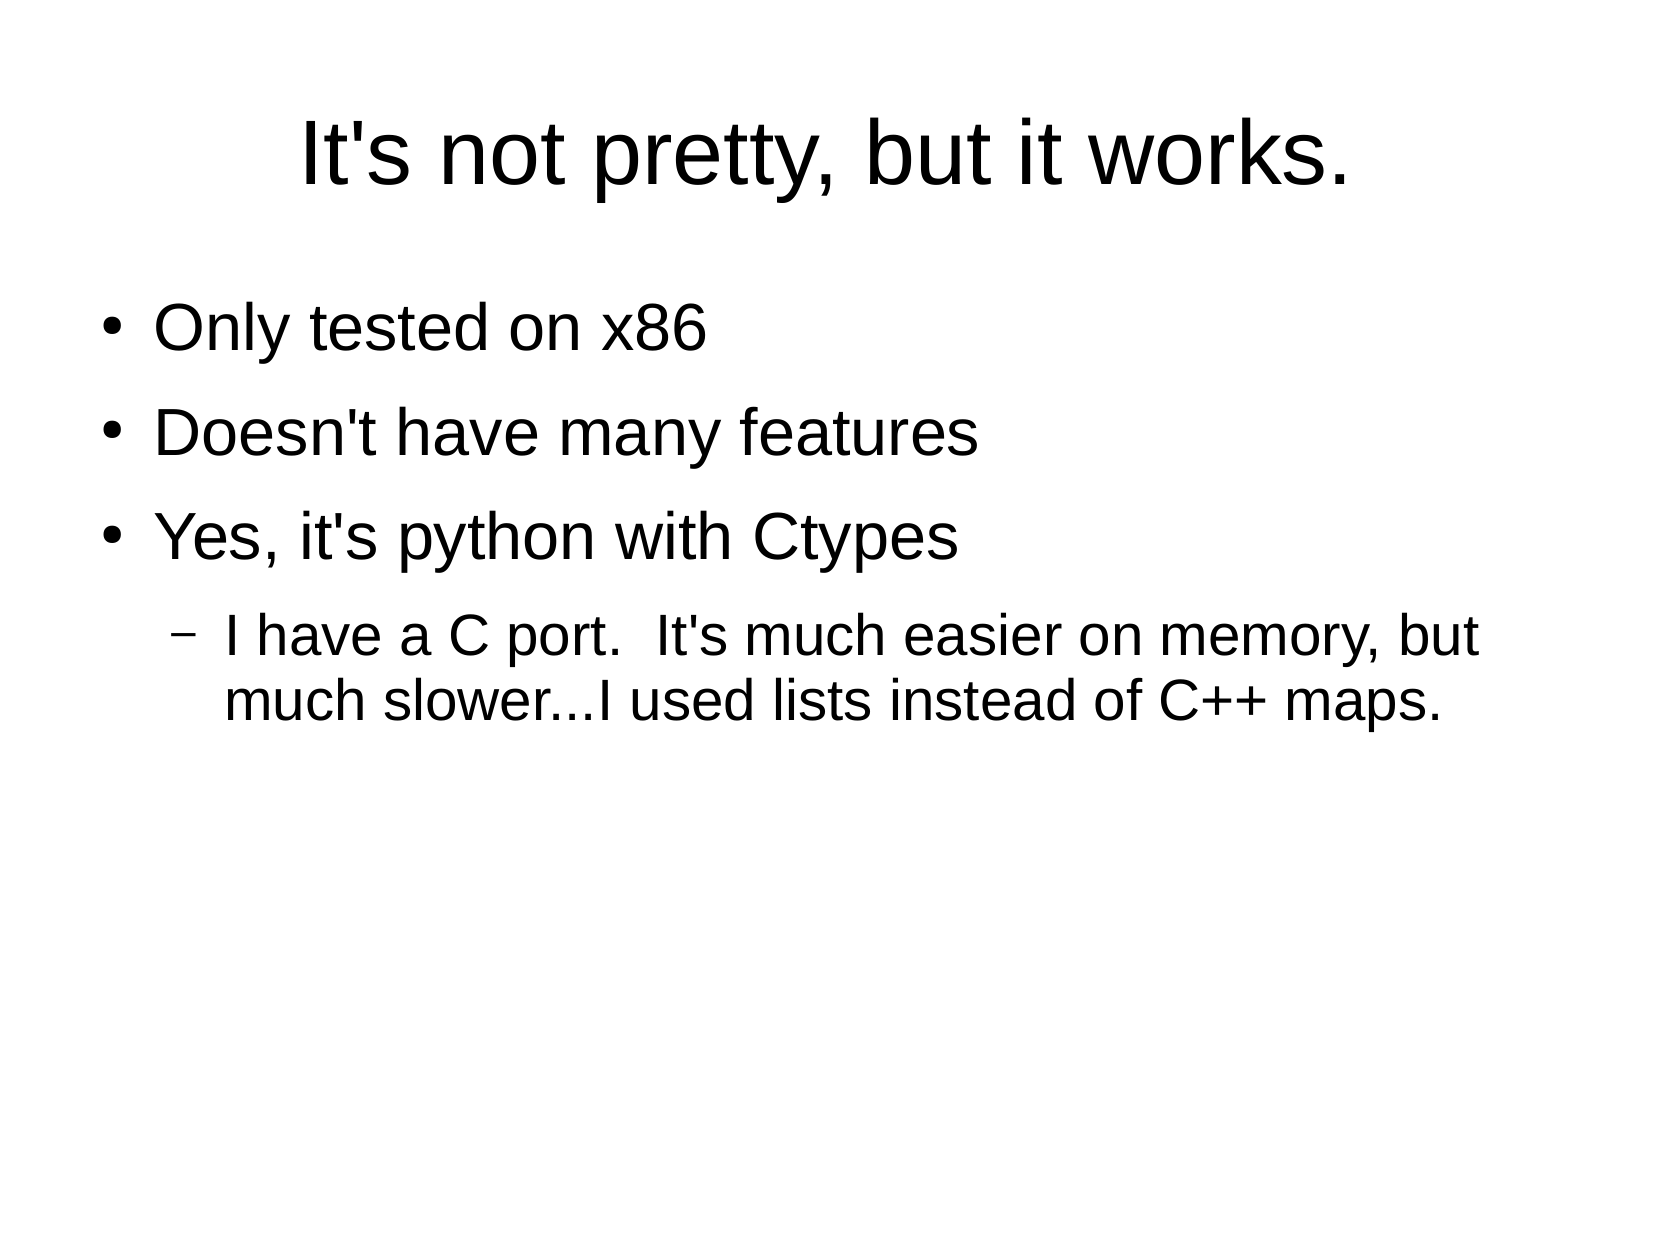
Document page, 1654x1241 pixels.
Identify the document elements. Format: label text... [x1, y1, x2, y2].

list Only tested on x86 Doesn't have many features Yes, it's python with Ctypes I have a C port. It's much easier on memory, but much slower...I used lists instead of C++ maps. [82, 290, 1538, 1010]
title It's not pretty, but it works. [82, 49, 1571, 257]
